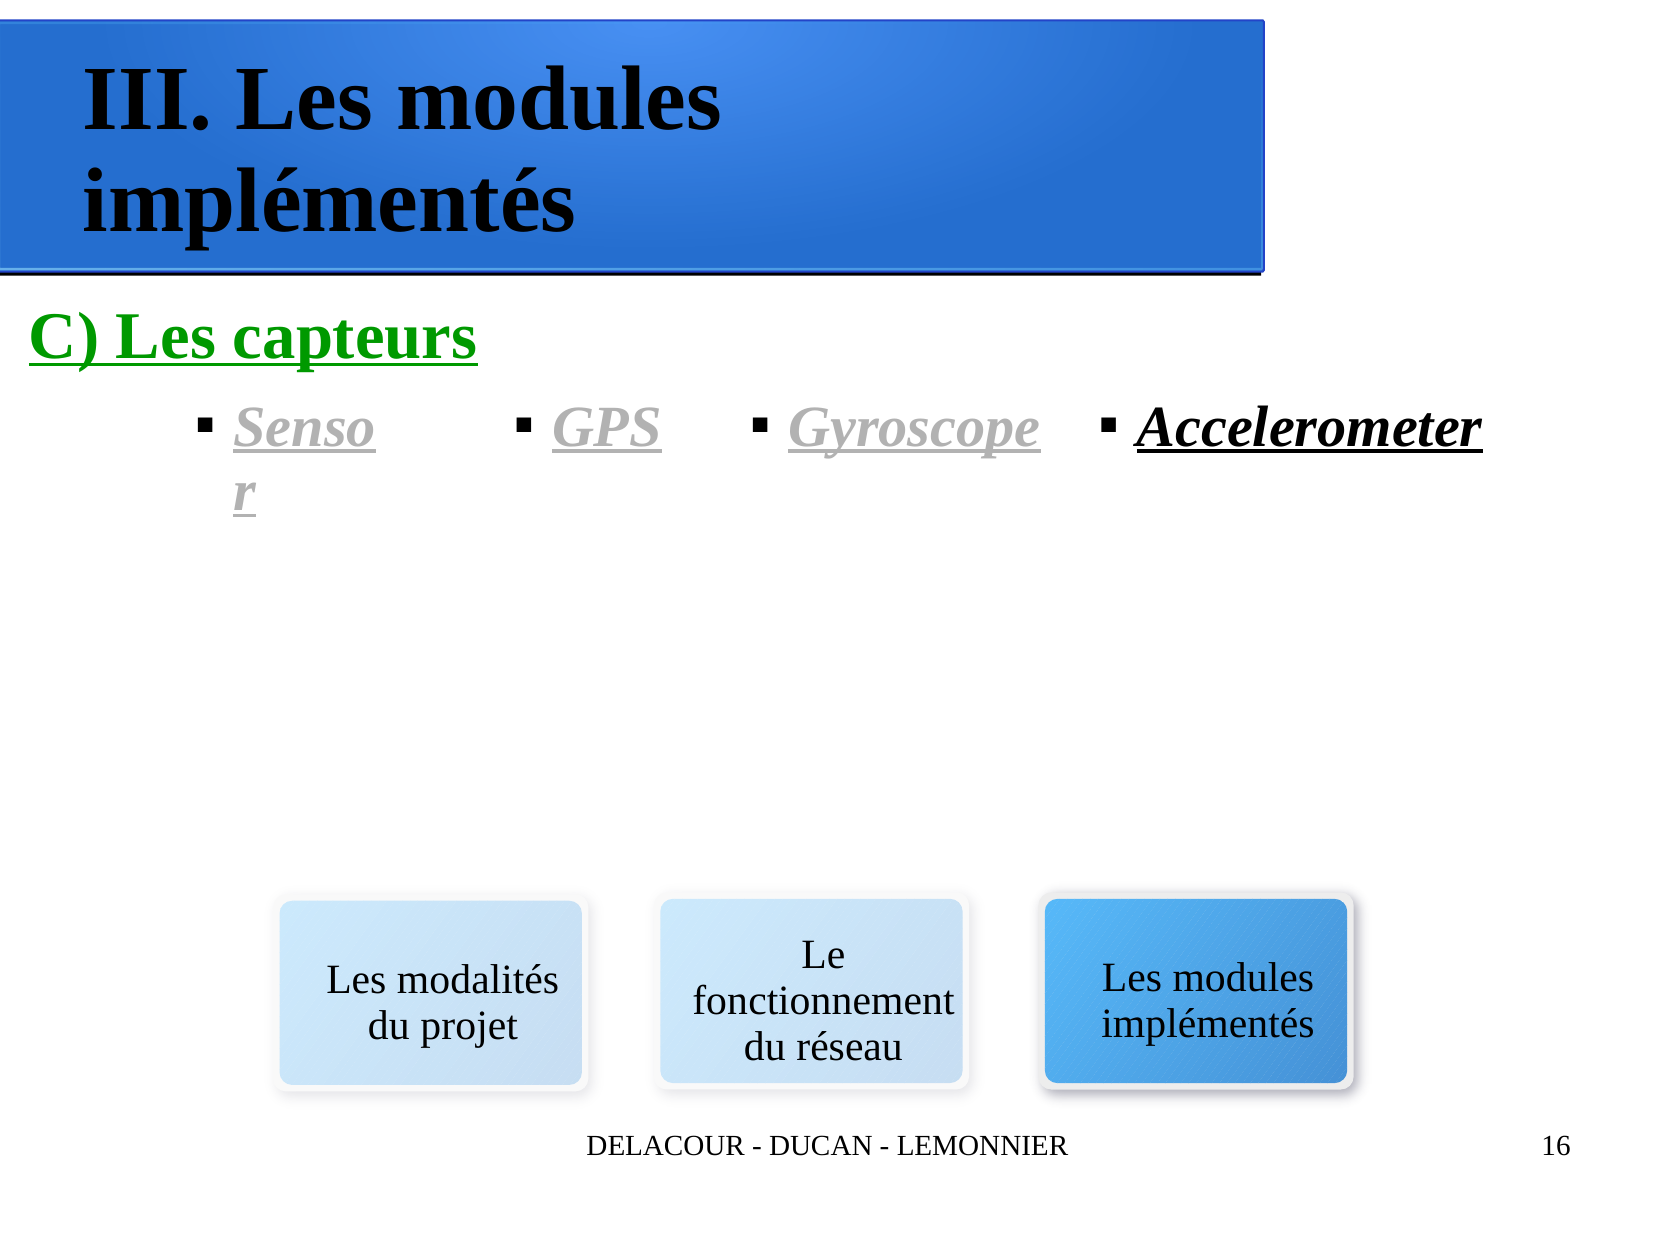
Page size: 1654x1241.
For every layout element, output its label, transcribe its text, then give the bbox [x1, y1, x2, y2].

text_box Accelerometer [1086, 386, 1524, 532]
text_box GPS [501, 386, 703, 532]
text_box Sensor [183, 386, 414, 532]
text_box Gyroscope [738, 386, 1075, 479]
picture [1027, 878, 1389, 1123]
picture [643, 878, 1004, 1123]
text_box C) Les capteurs [14, 292, 827, 387]
picture [262, 880, 624, 1124]
title III. Les modules implémentés [82, 47, 1235, 252]
